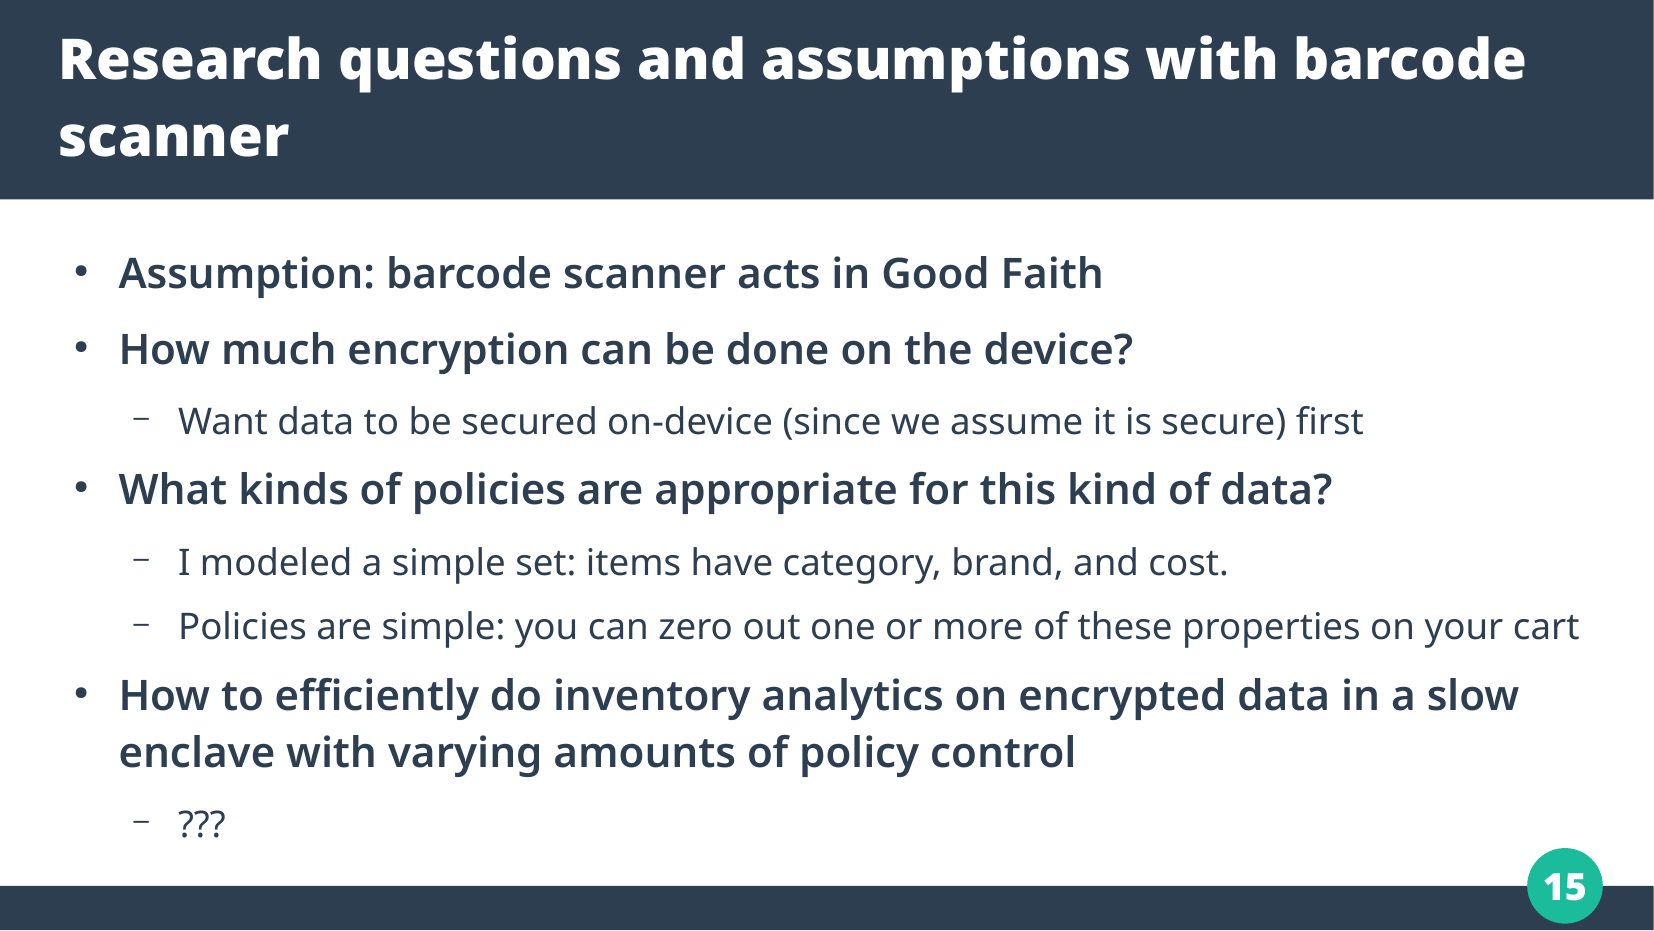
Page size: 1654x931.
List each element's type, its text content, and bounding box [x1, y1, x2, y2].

title Research questions and assumptions with barcode scanner [59, 37, 1595, 156]
list Assumption: barcode scanner acts in Good Faith How much encryption can be done on the device? Want data to be secured on-device (since we assume it is secure) first What kinds of policies are appropriate for this kind of data? I modeled a simple set: items have category, brand, and cost. Policies are simple: you can zero out one or more of these properties on your cart How to efficiently do inventory analytics on encrypted data in a slow enclave with varying amounts of policy control ??? [59, 243, 1595, 864]
